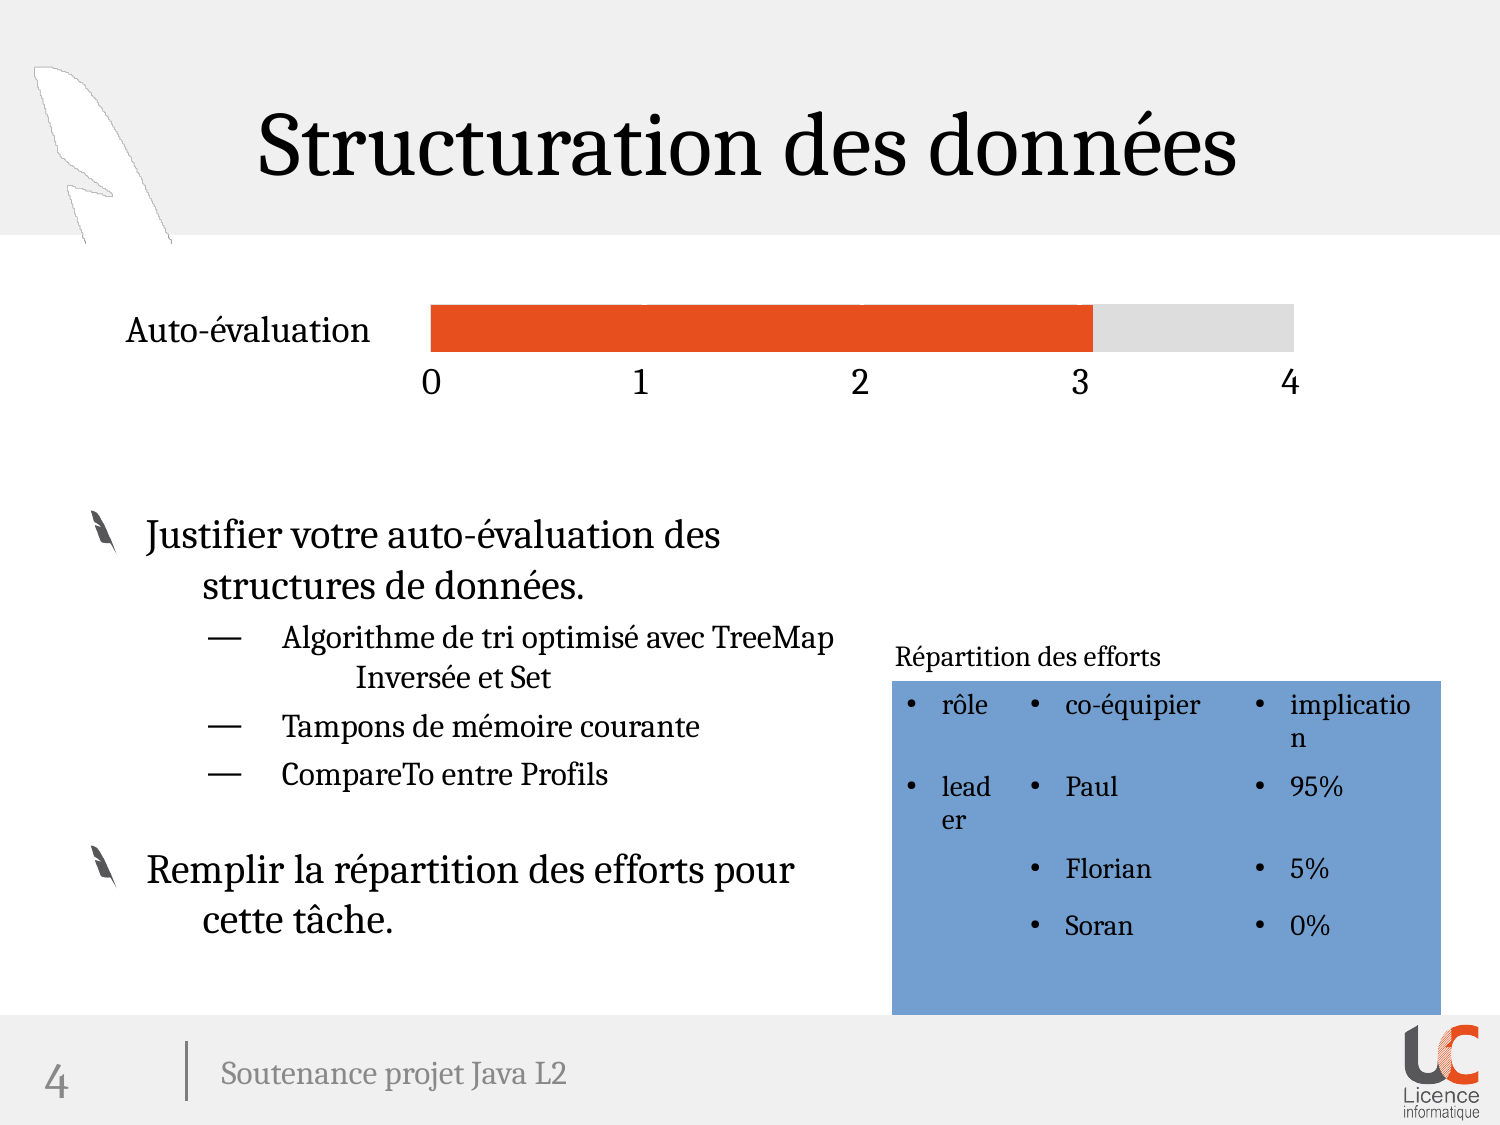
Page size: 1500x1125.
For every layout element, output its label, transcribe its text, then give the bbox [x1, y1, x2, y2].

picture [29, 63, 187, 244]
table_cell 95% [1240, 763, 1441, 844]
text_box <numéro> [29, 1041, 160, 1102]
text_box Répartition des efforts [879, 630, 1193, 681]
title Structuration des données [75, 45, 1426, 233]
text_box [431, 305, 1093, 352]
table_header co-équipier [1016, 681, 1240, 763]
table_cell [892, 901, 1016, 958]
table_cell Soran [1016, 901, 1240, 958]
table_cell [892, 844, 1016, 901]
table_cell 5% [1240, 844, 1441, 901]
table_cell [1240, 958, 1441, 1015]
table_cell Florian [1016, 844, 1240, 901]
table_cell Paul [1016, 763, 1240, 844]
table_cell leader [892, 763, 1016, 844]
table_cell [1016, 958, 1240, 1015]
picture [1398, 1020, 1484, 1122]
list Justifier votre auto-évaluation des structures de données. Algorithme de tri optimisé avec TreeMap Inversée et Set Tampons de mémoire courante CompareTo entre Profils Remplir la répartition des efforts pour cette tâche. [75, 444, 869, 1005]
table_header implication [1240, 681, 1441, 763]
table_cell 0% [1240, 901, 1441, 958]
text_box Soutenance projet Java L2 [206, 1041, 939, 1102]
table_header rôle [892, 681, 1016, 763]
table_cell [892, 958, 1016, 1015]
